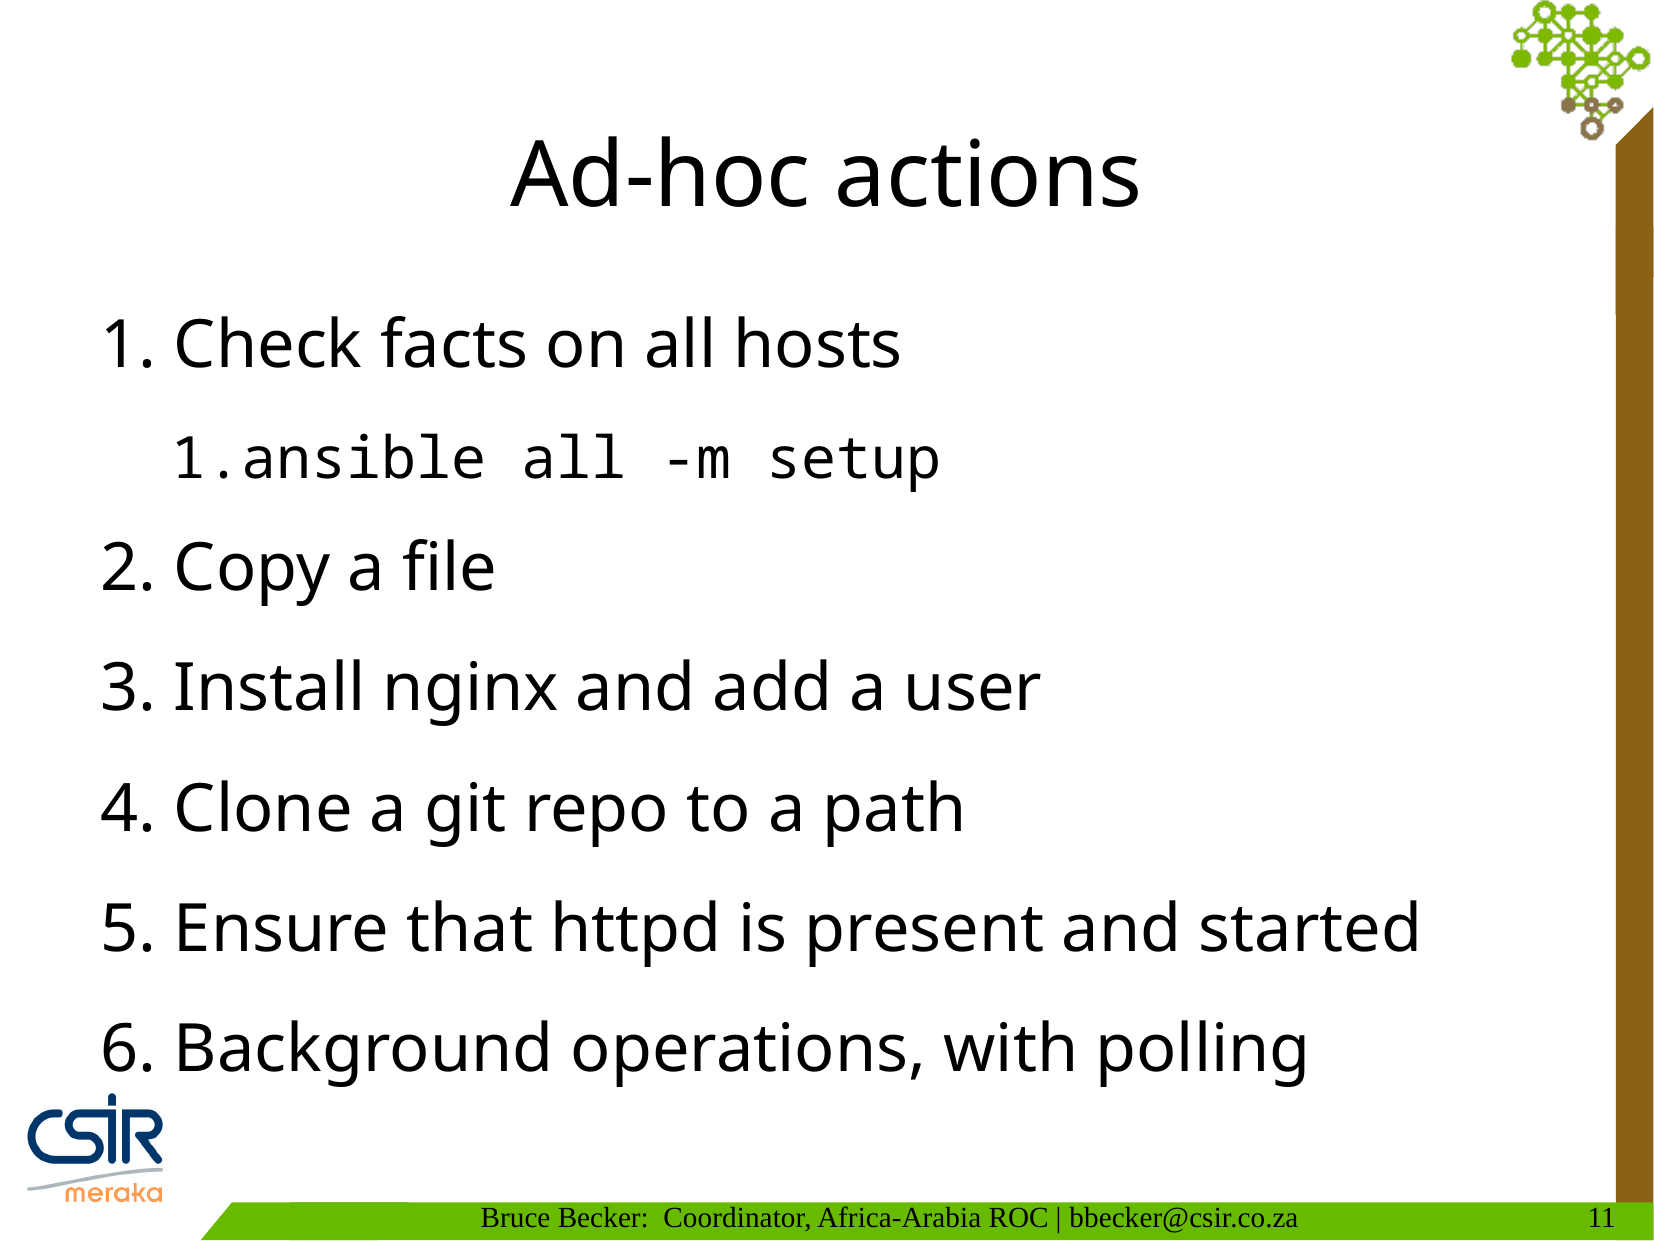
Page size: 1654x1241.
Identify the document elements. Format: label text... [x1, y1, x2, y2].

picture [12, 1074, 178, 1225]
title Ad-hoc actions [82, 67, 1571, 275]
list Check facts on all hosts ansible all -m setup Copy a file Install nginx and add a user Clone a git repo to a path Ensure that httpd is present and started Background operations, with polling [82, 296, 1571, 1016]
picture [1503, 0, 1654, 144]
